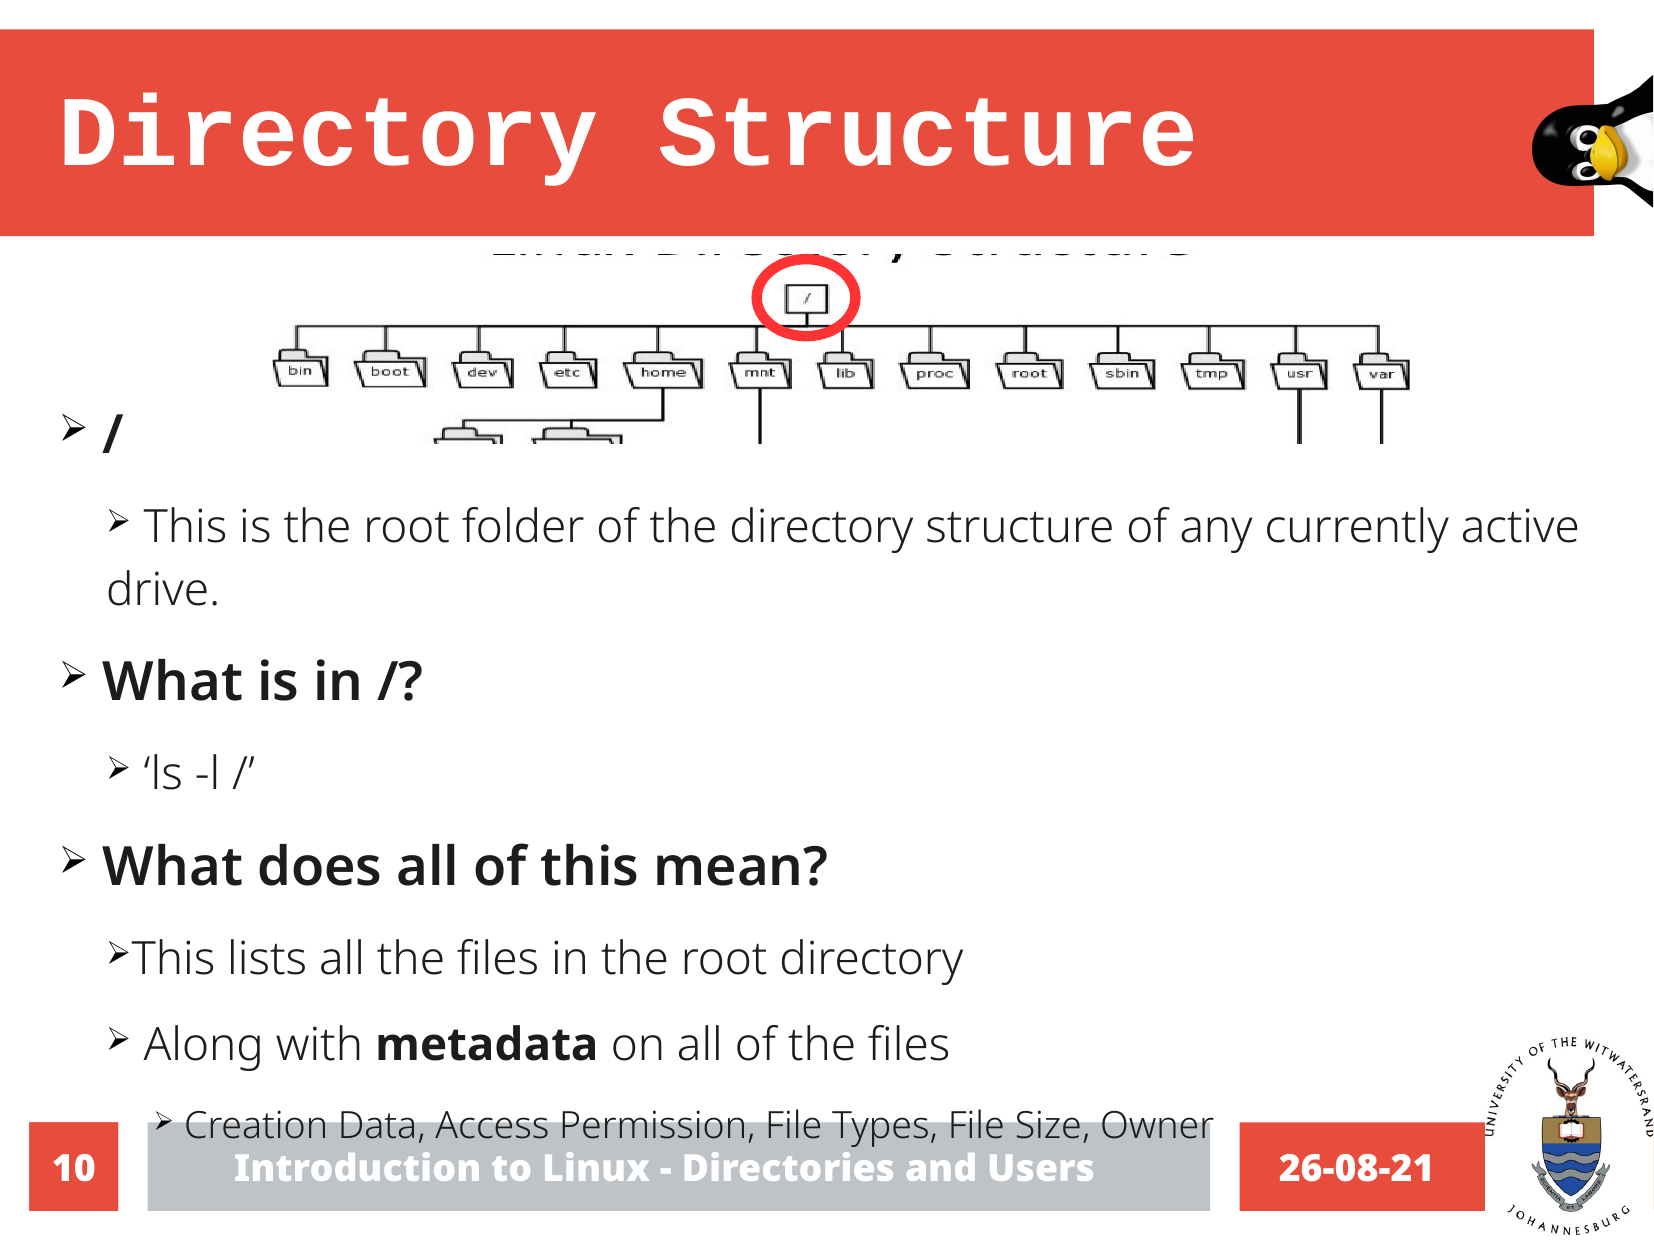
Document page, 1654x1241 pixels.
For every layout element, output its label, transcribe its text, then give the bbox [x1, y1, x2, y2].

picture [762, 265, 850, 330]
title Directory Structure [58, 47, 1594, 195]
picture [1485, 1037, 1654, 1235]
list / This is the root folder of the directory structure of any currently active drive. What is in /? ‘ls -l /’ What does all of this mean? This lists all the files in the root directory Along with metadata on all of the files Creation Data, Access Permission, File Types, File Size, Owner [58, 395, 1604, 1164]
picture [272, 254, 1410, 444]
picture [1515, 24, 1654, 276]
